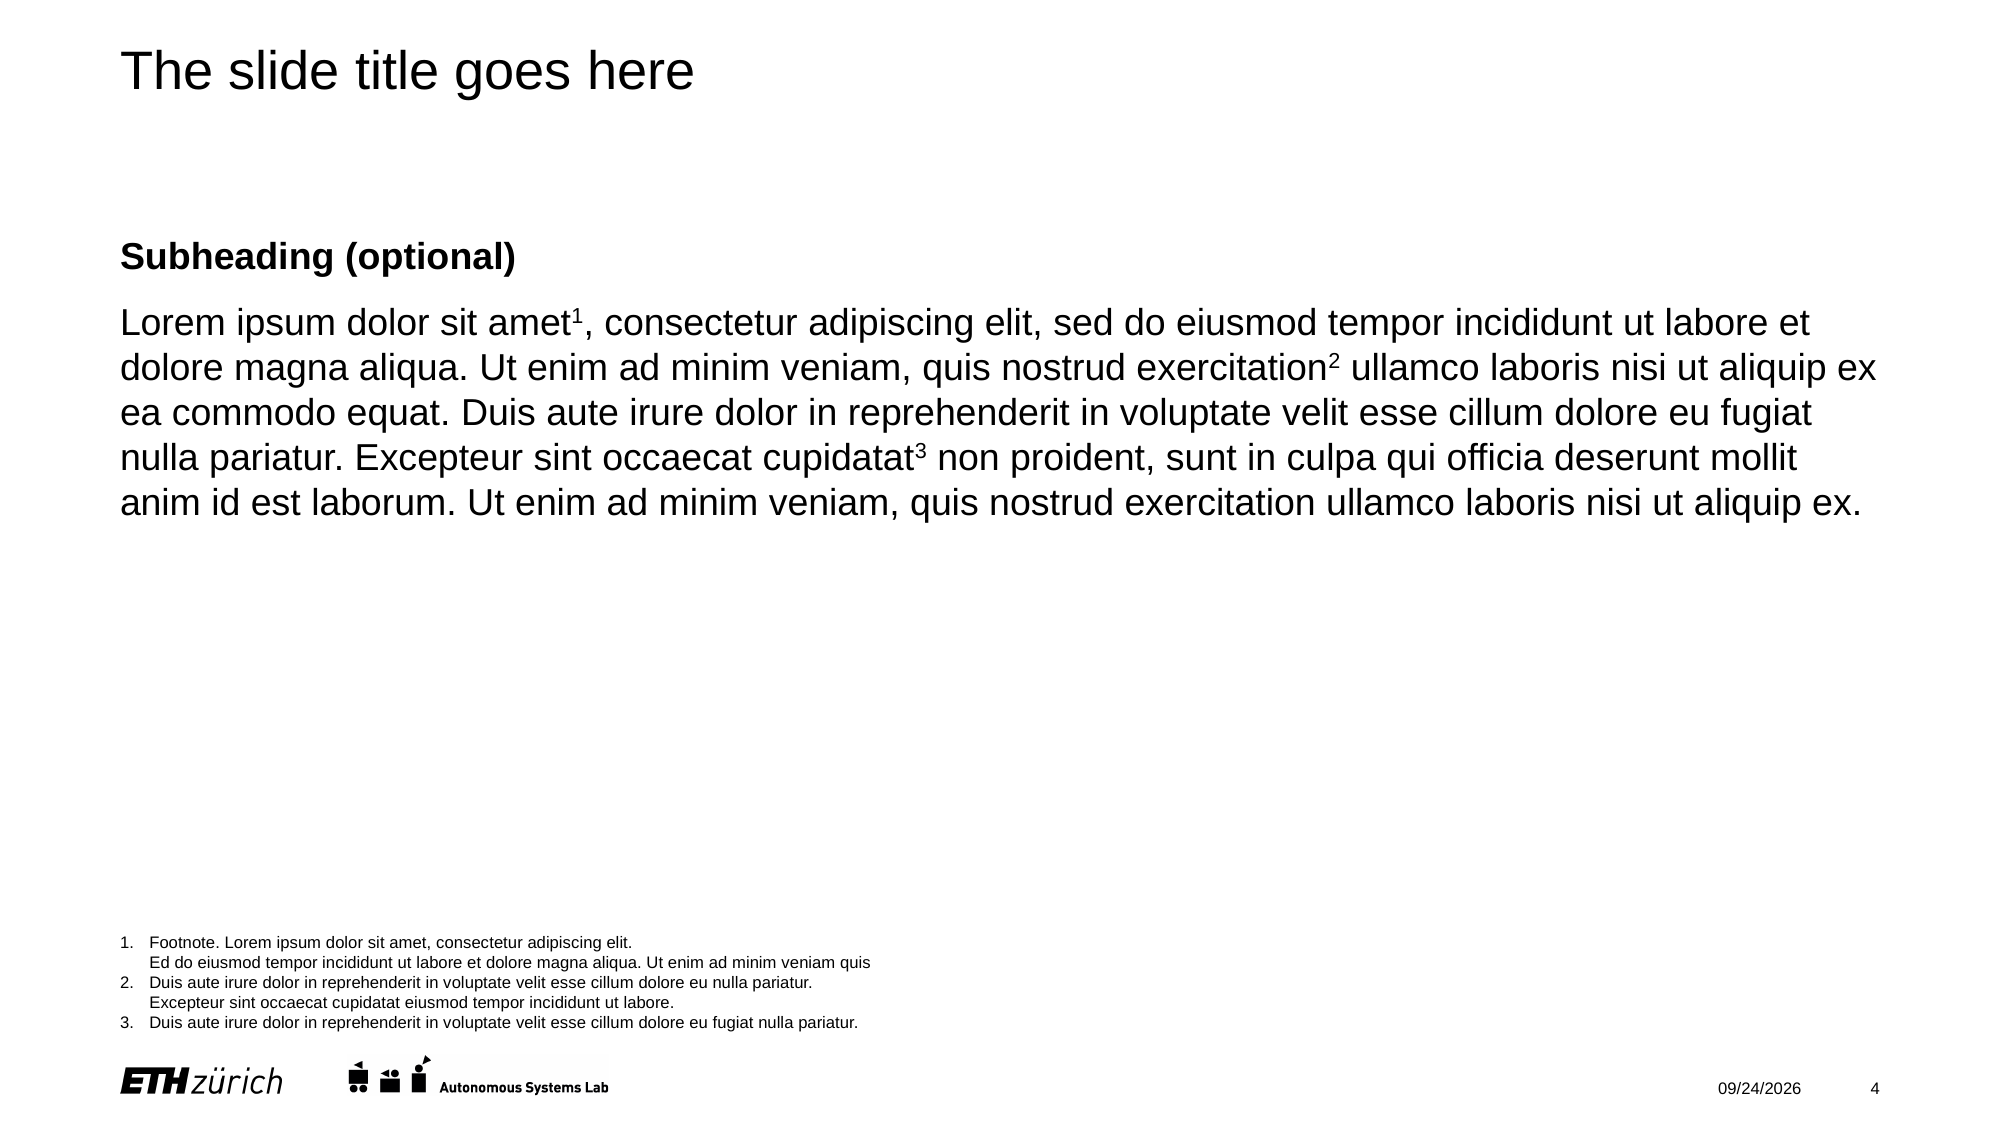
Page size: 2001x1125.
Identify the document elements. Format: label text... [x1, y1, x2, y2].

slide_number 01/04/2021 [1718, 1069, 1819, 1106]
list Footnote. Lorem ipsum dolor sit amet, consectetur adipiscing elit. Ed do eiusmod tempor incididunt ut labore et dolore magna aliqua. Ut enim ad minim veniam quis Duis aute irure dolor in reprehenderit in voluptate velit esse cillum dolore eu nulla pariatur. Excepteur sint occaecat cupidatat eiusmod tempor incididunt ut labore. Duis aute irure dolor in reprehenderit in voluptate velit esse cillum dolore eu fugiat nulla pariatur. [120, 913, 1000, 1032]
list Subheading (optional) Lorem ipsum dolor sit amet1, consectetur adipiscing elit, sed do eiusmod tempor incididunt ut labore et dolore magna aliqua. Ut enim ad minim veniam, quis nostrud exercitation2 ullamco laboris nisi ut aliquip ex ea commodo equat. Duis aute irure dolor in reprehenderit in voluptate velit esse cillum dolore eu fugiat nulla pariatur. Excepteur sint occaecat cupidatat3 non proident, sunt in culpa qui officia deserunt mollit anim id est laborum. Ut enim ad minim veniam, quis nostrud exercitation ullamco laboris nisi ut aliquip ex. [120, 231, 1880, 882]
picture [120, 1067, 282, 1094]
title The slide title goes here [120, 42, 1880, 191]
slide_number <number> [1827, 1069, 1880, 1106]
